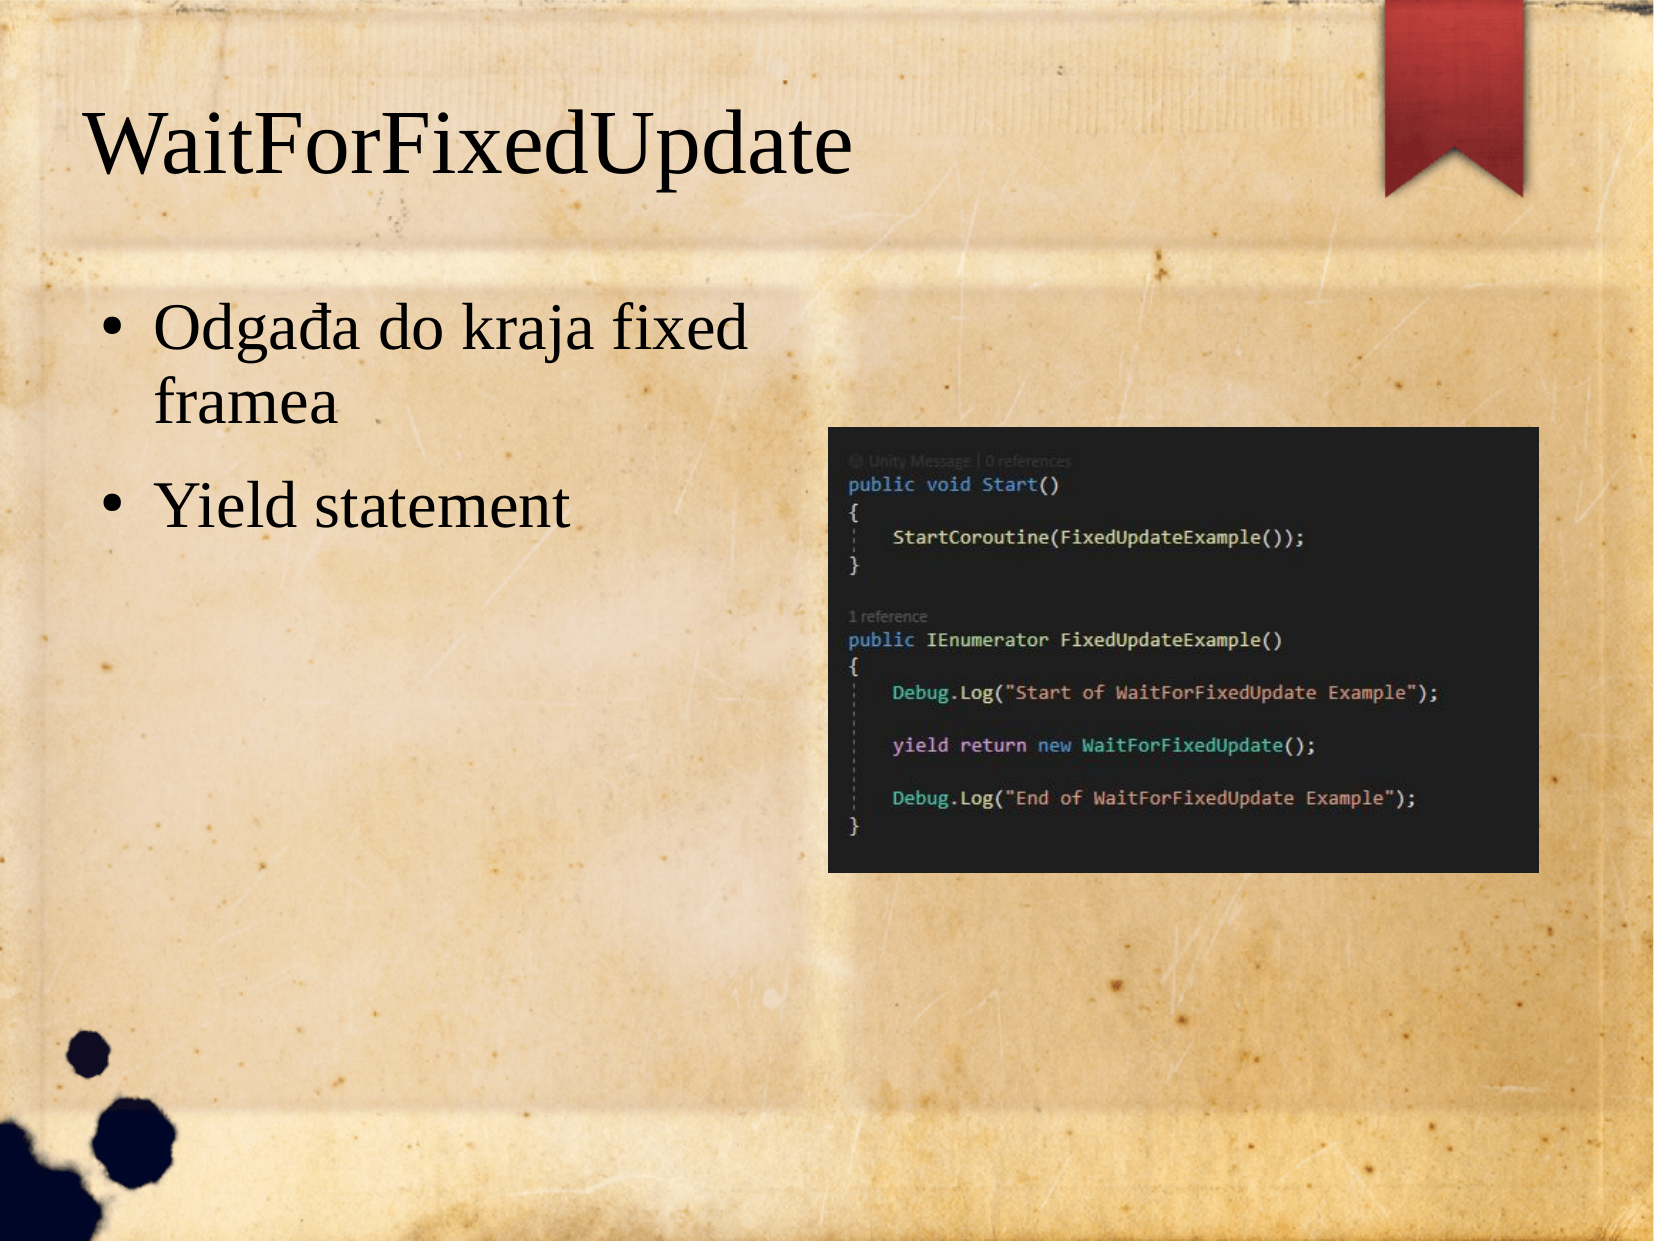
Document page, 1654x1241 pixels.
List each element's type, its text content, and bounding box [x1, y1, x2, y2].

list Odgađa do kraja fixed framea Yield statement [82, 290, 793, 1010]
title WaitForFixedUpdate [82, 49, 1347, 237]
picture [0, 0, 1654, 1241]
